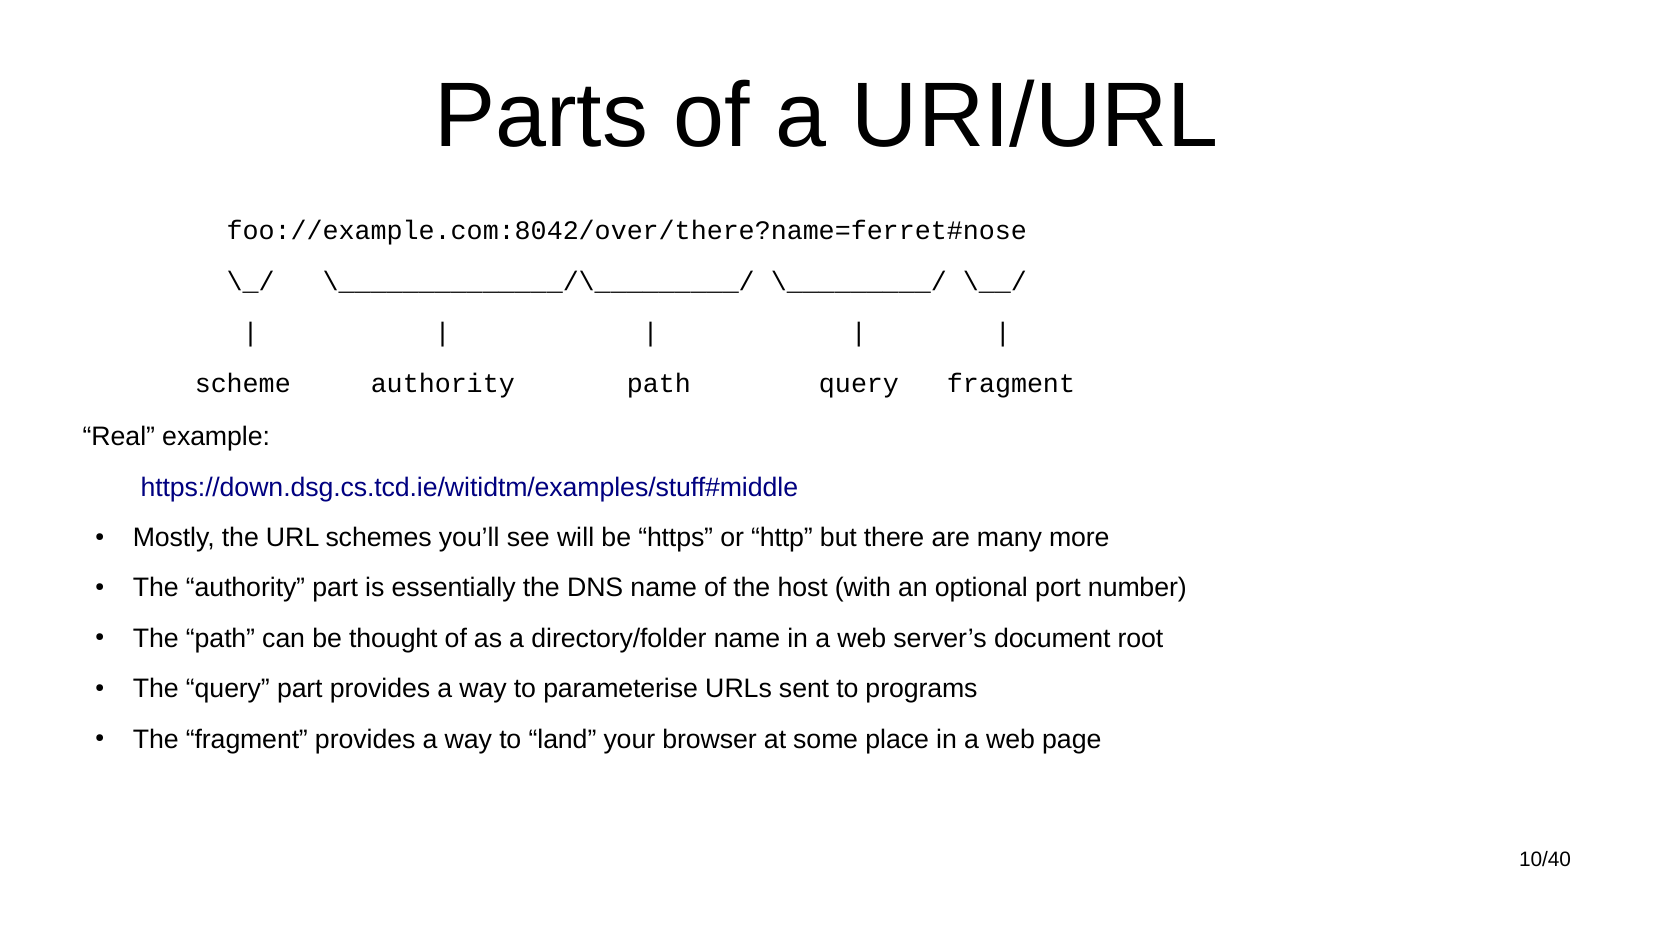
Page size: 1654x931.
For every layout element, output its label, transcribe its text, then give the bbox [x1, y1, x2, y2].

title Parts of a URI/URL [82, 37, 1571, 193]
list foo://example.com:8042/over/there?name=ferret#nose \_/ \______________/\_________/ \_________/ \__/ | | | | | scheme authority path query fragment “Real” example: https://down.dsg.cs.tcd.ie/witidtm/examples/stuff#middle Mostly, the URL schemes you’ll see will be “https” or “http” but there are many more The “authority” part is essentially the DNS name of the host (with an optional port number) The “path” can be thought of as a directory/folder name in a web server’s document root The “query” part provides a way to parameterise URLs sent to programs The “fragment” provides a way to “land” your browser at some place in a web page [82, 217, 1571, 758]
